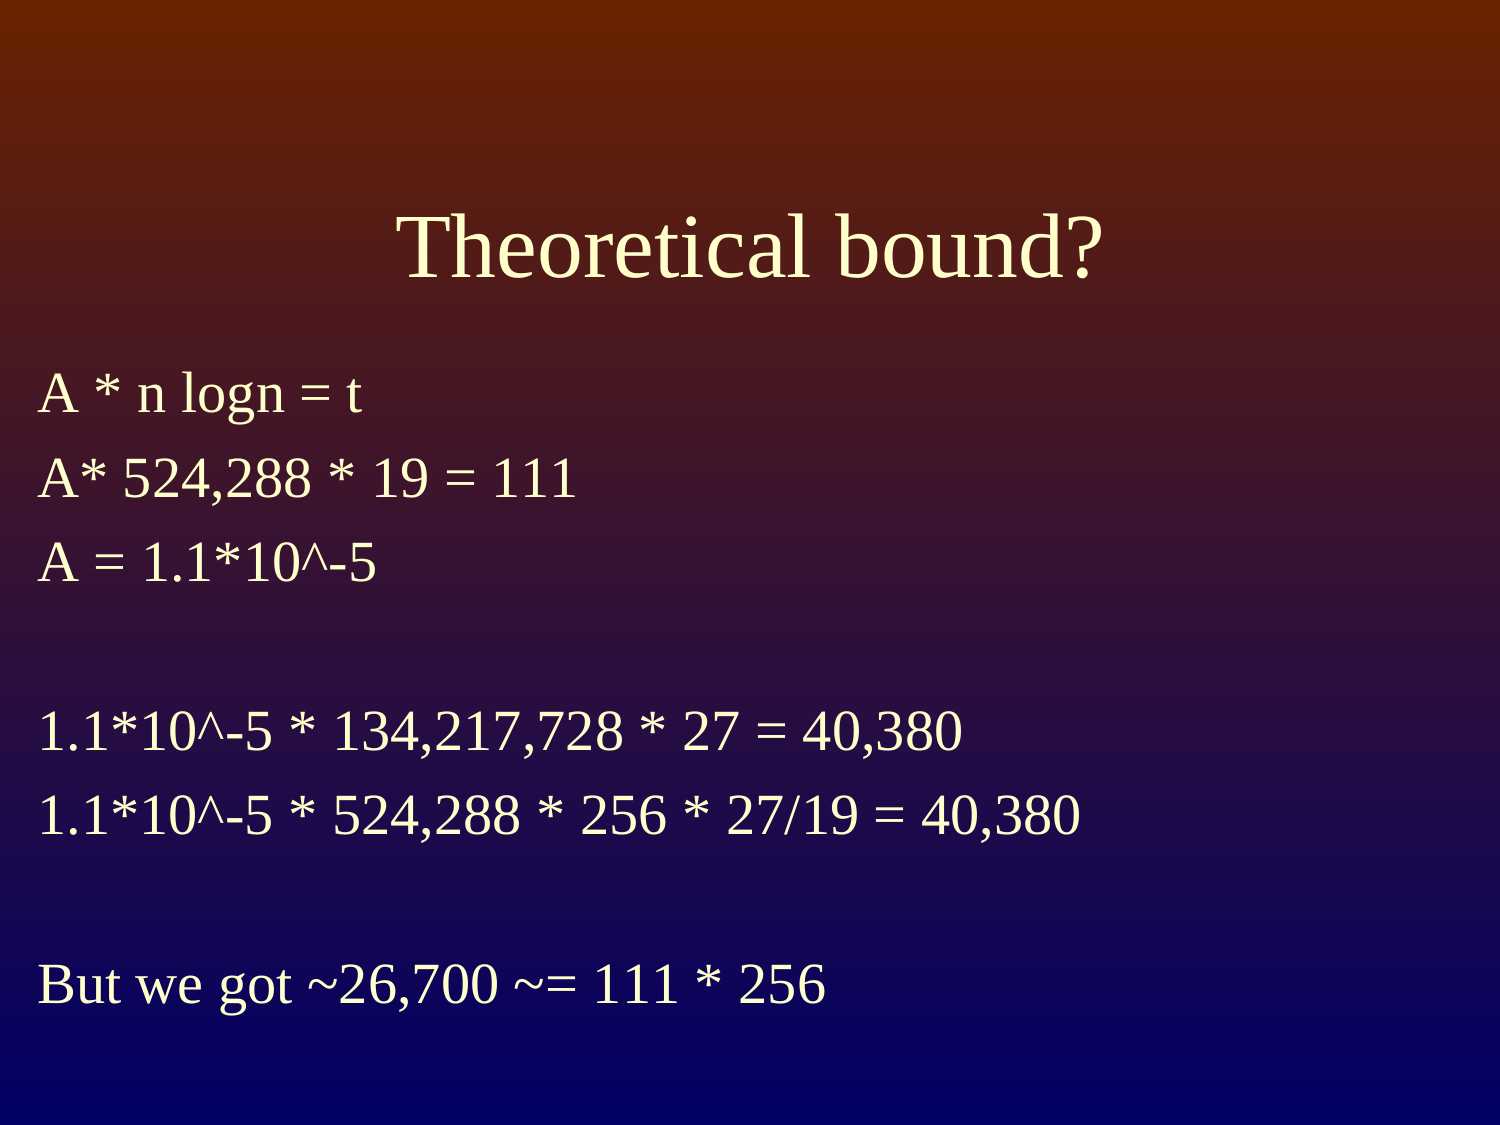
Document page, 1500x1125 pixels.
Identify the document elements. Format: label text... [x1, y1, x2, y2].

list A * n logn = t A* 524,288 * 19 = 111 A = 1.1*10^-5 1.1*10^-5 * 134,217,728 * 27 = 40,380 1.1*10^-5 * 524,288 * 256 * 27/19 = 40,380 But we got ~26,700 ~= 111 * 256 [22, 347, 1482, 1026]
title Theoretical bound? [22, 145, 1480, 336]
